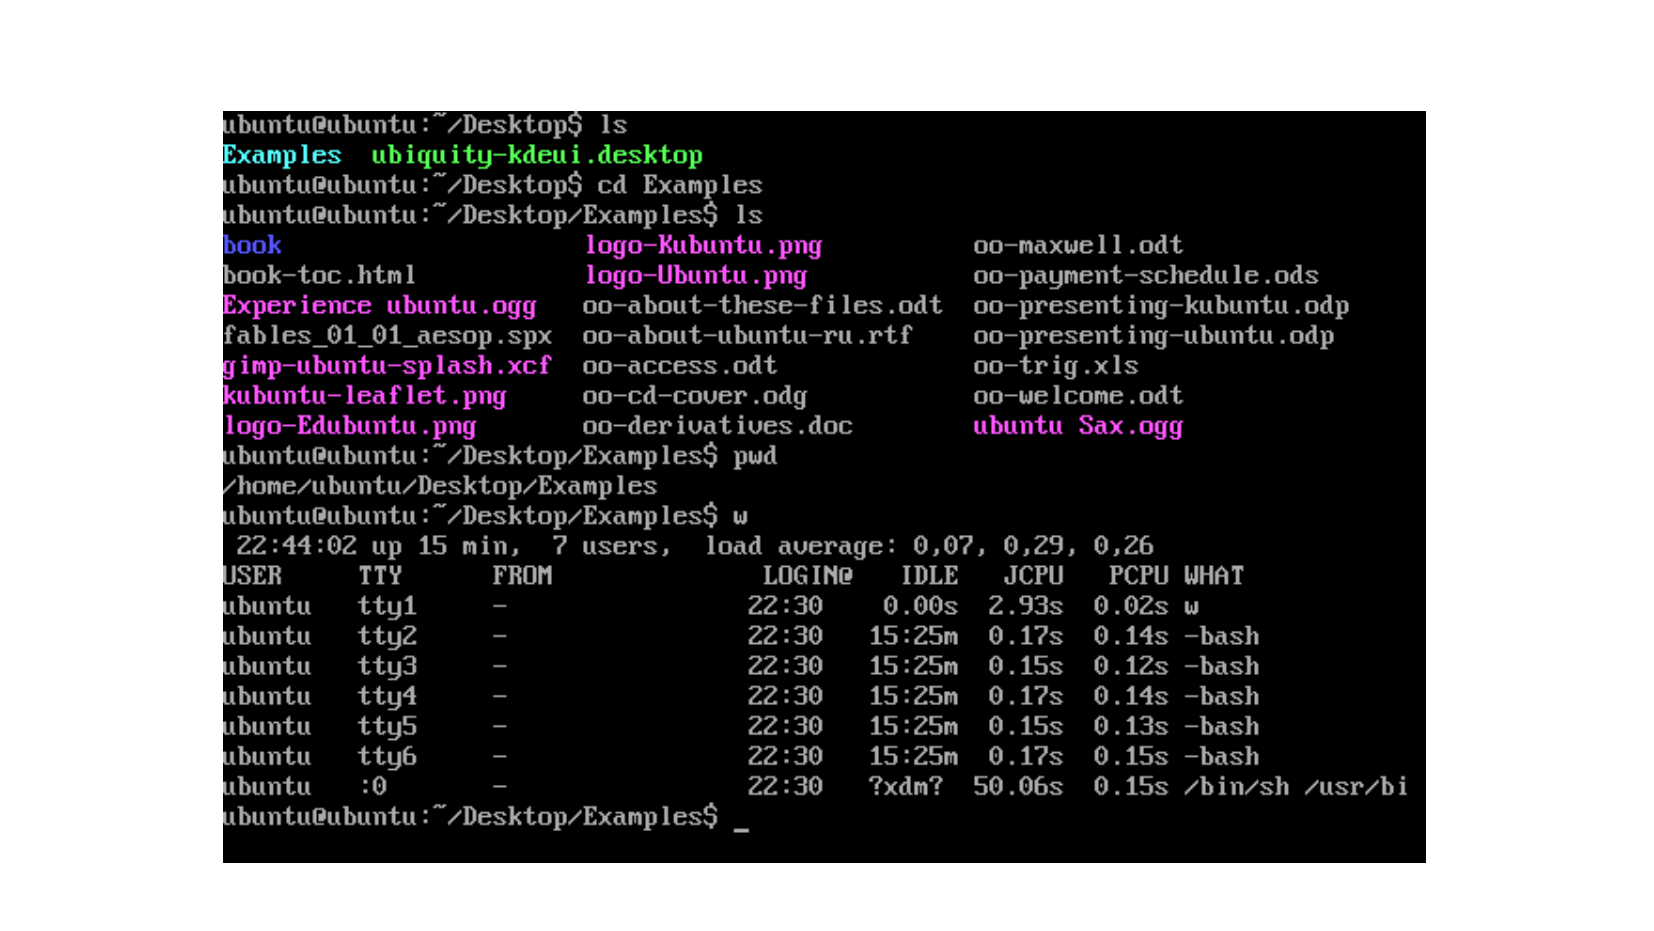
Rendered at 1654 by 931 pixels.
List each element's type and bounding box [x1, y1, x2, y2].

picture [223, 111, 1426, 863]
